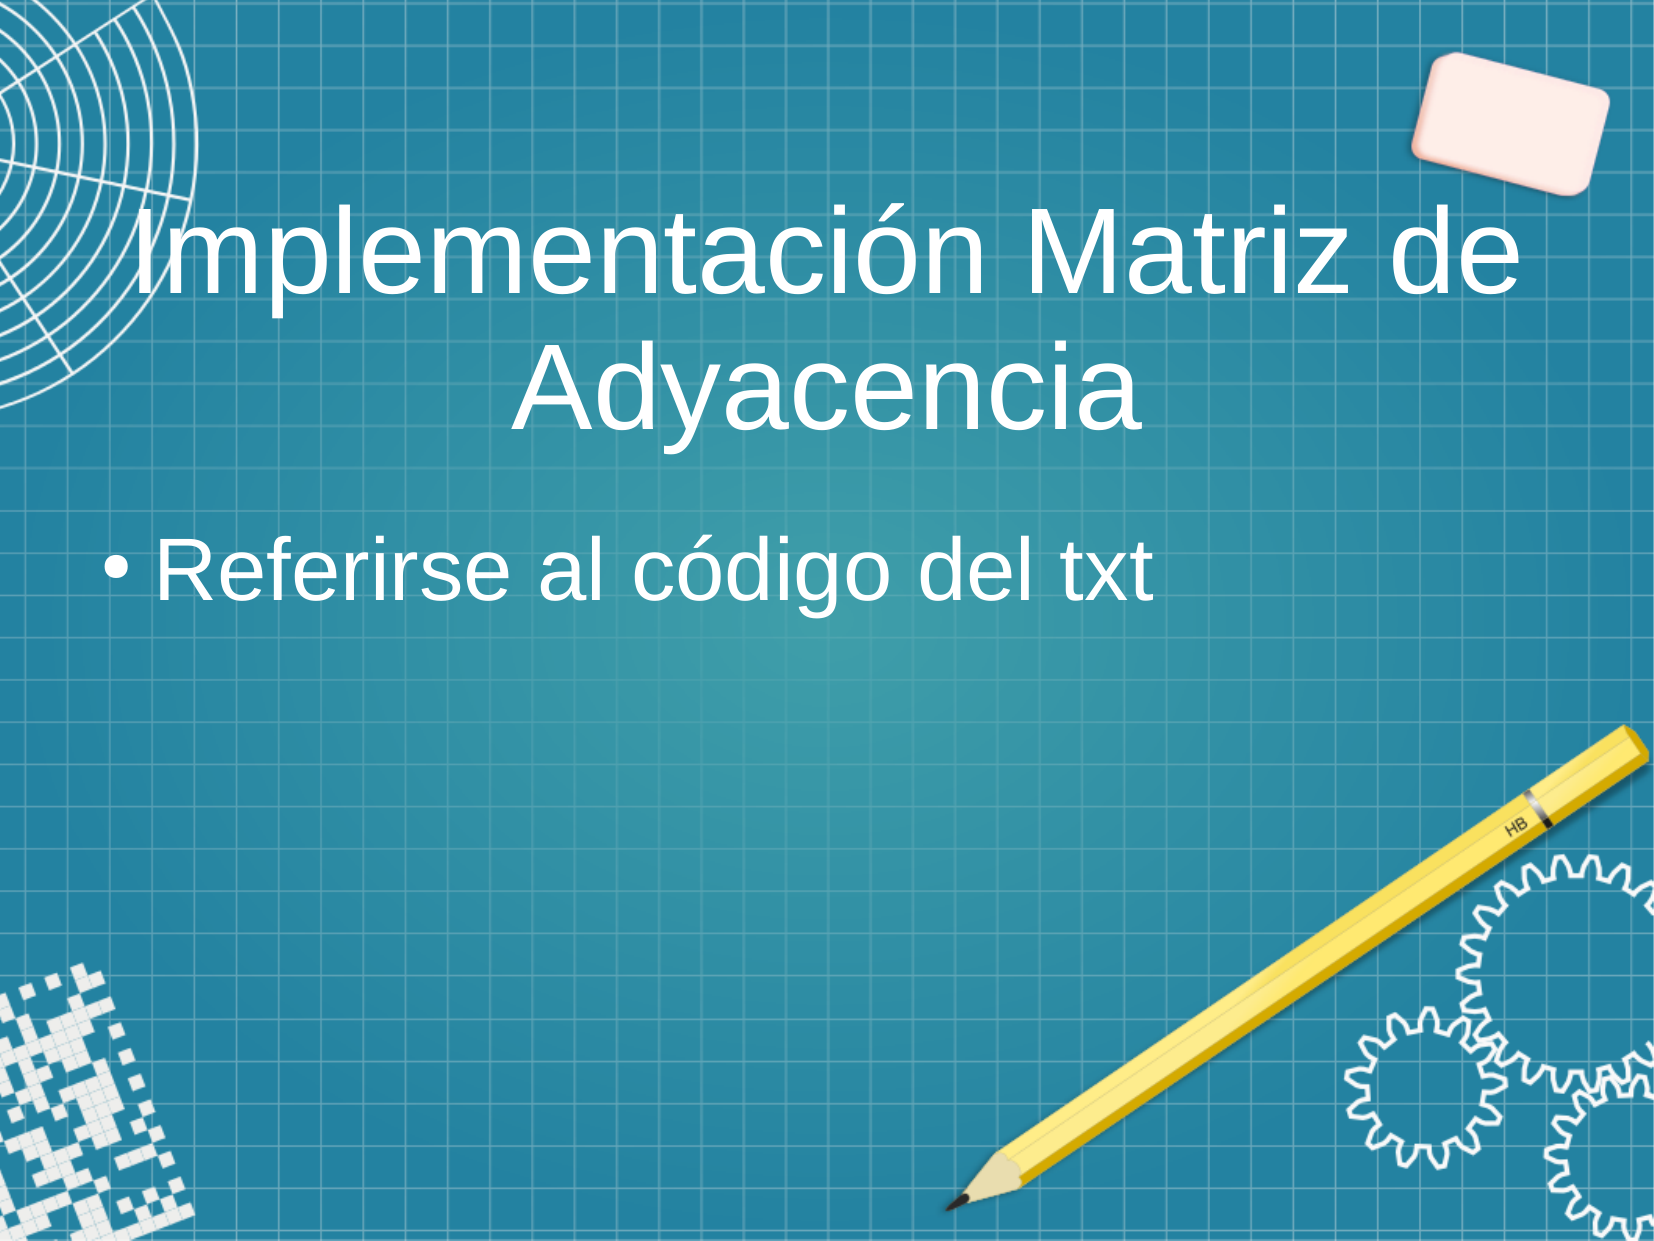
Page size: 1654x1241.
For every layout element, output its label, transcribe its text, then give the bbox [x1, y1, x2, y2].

picture [0, 0, 1654, 1241]
title Implementación Matriz de Adyacencia [82, 177, 1571, 461]
list Referirse al código del txt [82, 519, 1571, 1123]
